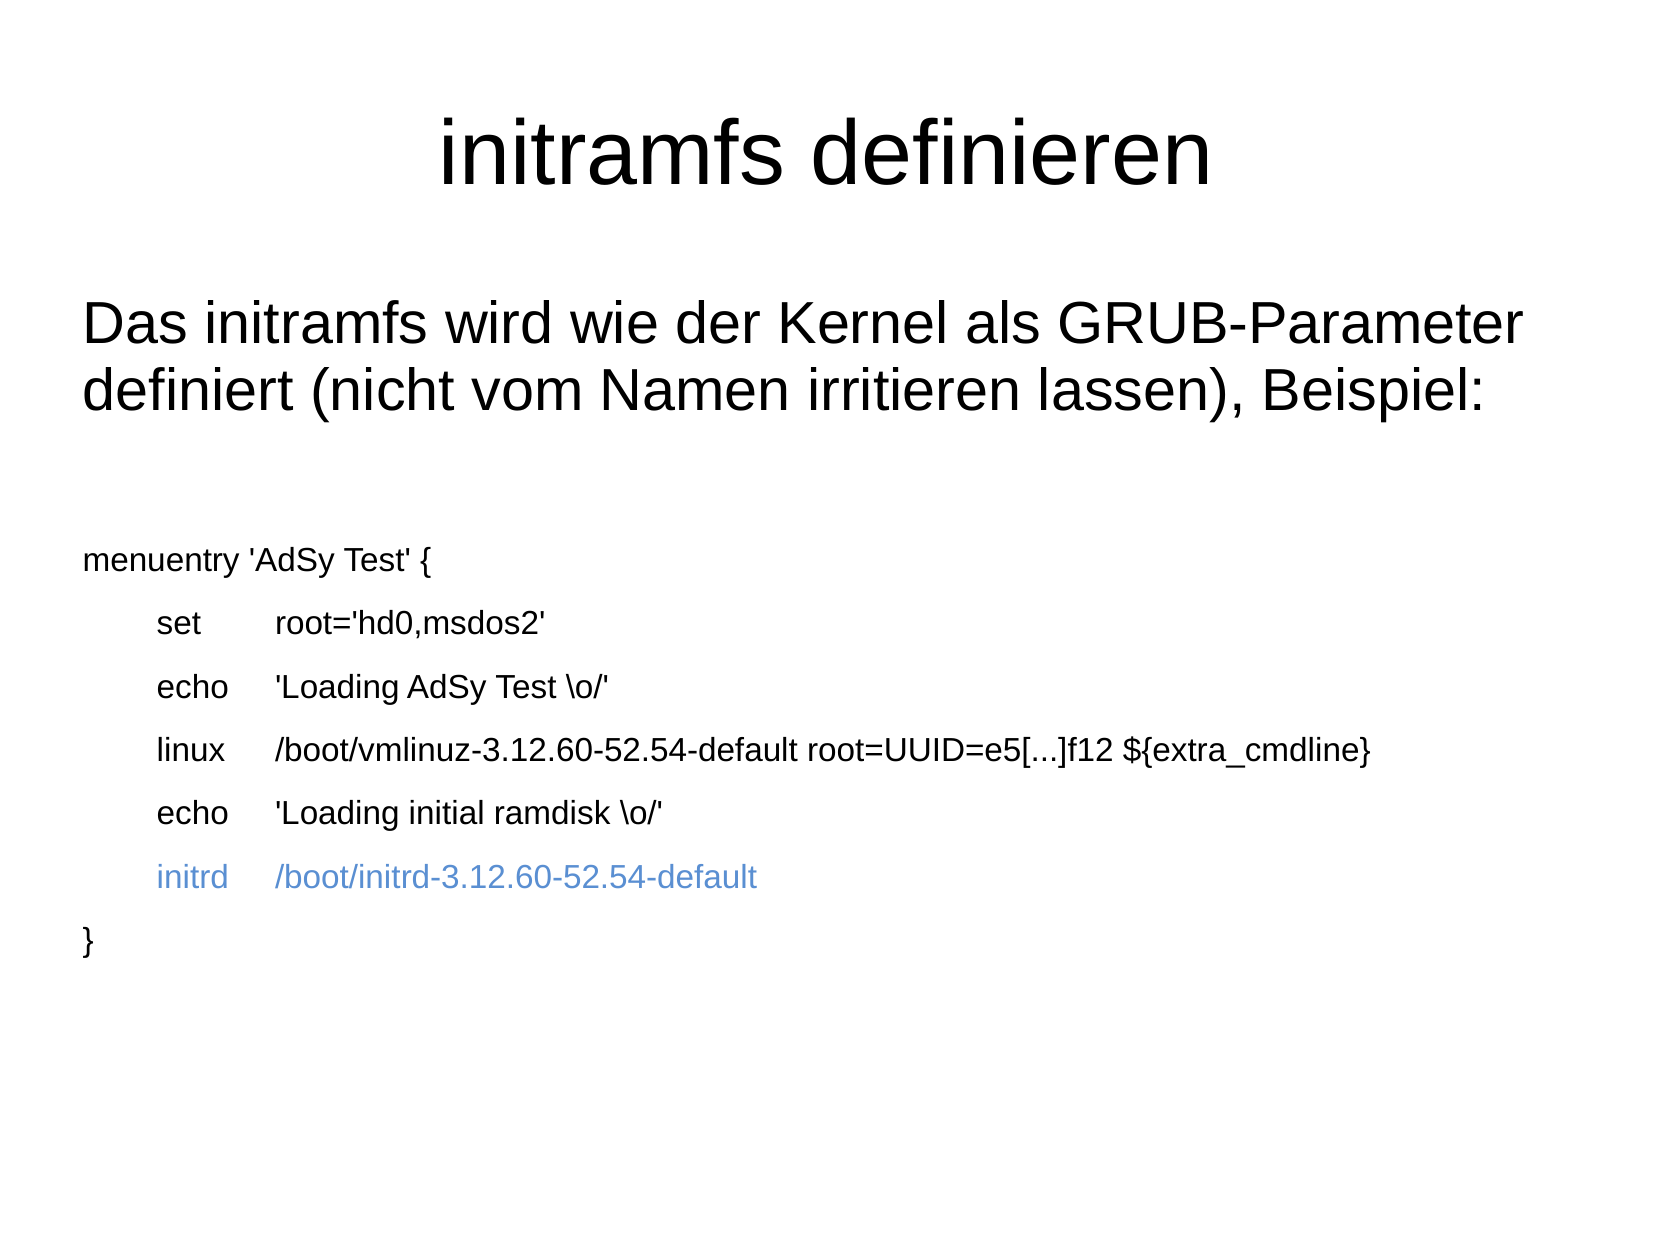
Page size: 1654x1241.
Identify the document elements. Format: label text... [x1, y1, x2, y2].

list Das initramfs wird wie der Kernel als GRUB-Parameter definiert (nicht vom Namen irritieren lassen), Beispiel: menuentry 'AdSy Test' { set root='hd0,msdos2' echo 'Loading AdSy Test \o/' linux /boot/vmlinuz-3.12.60-52.54-default root=UUID=e5[...]f12 ${extra_cmdline} echo 'Loading initial ramdisk \o/' initrd /boot/initrd-3.12.60-52.54-default } [82, 290, 1571, 1010]
title initramfs definieren [82, 49, 1571, 257]
